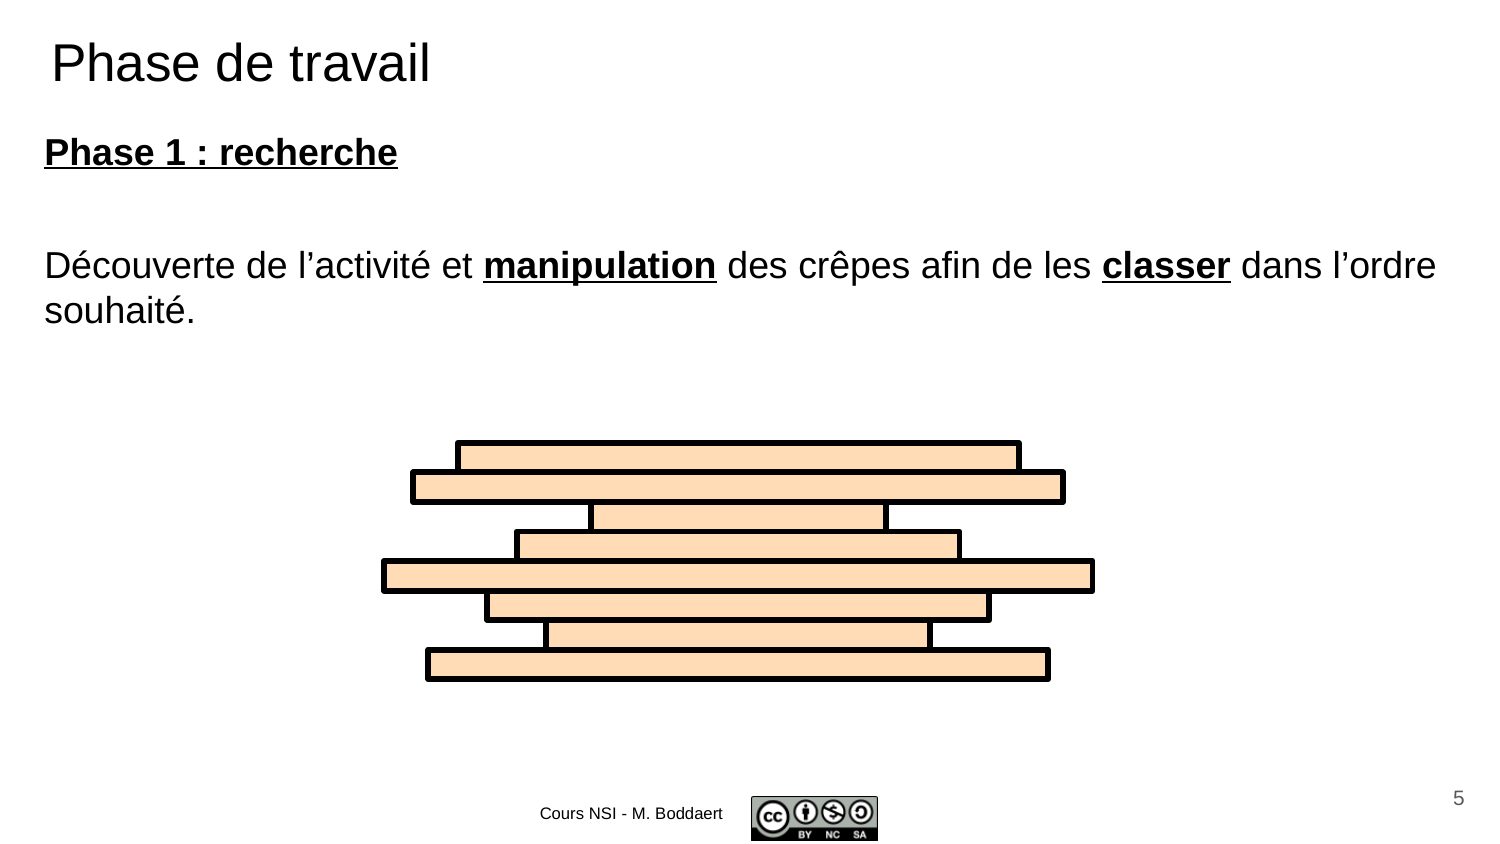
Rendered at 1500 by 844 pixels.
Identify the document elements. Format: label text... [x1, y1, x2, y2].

text_box [383, 442, 1093, 680]
slide_number <numéro> [1389, 764, 1480, 830]
text_box Phase 1 : recherche Découverte de l’activité et manipulation des crêpes afin de les classer dans l’ordre souhaité. [29, 120, 1477, 237]
picture [751, 796, 878, 841]
title Phase de travail [51, 13, 1449, 108]
